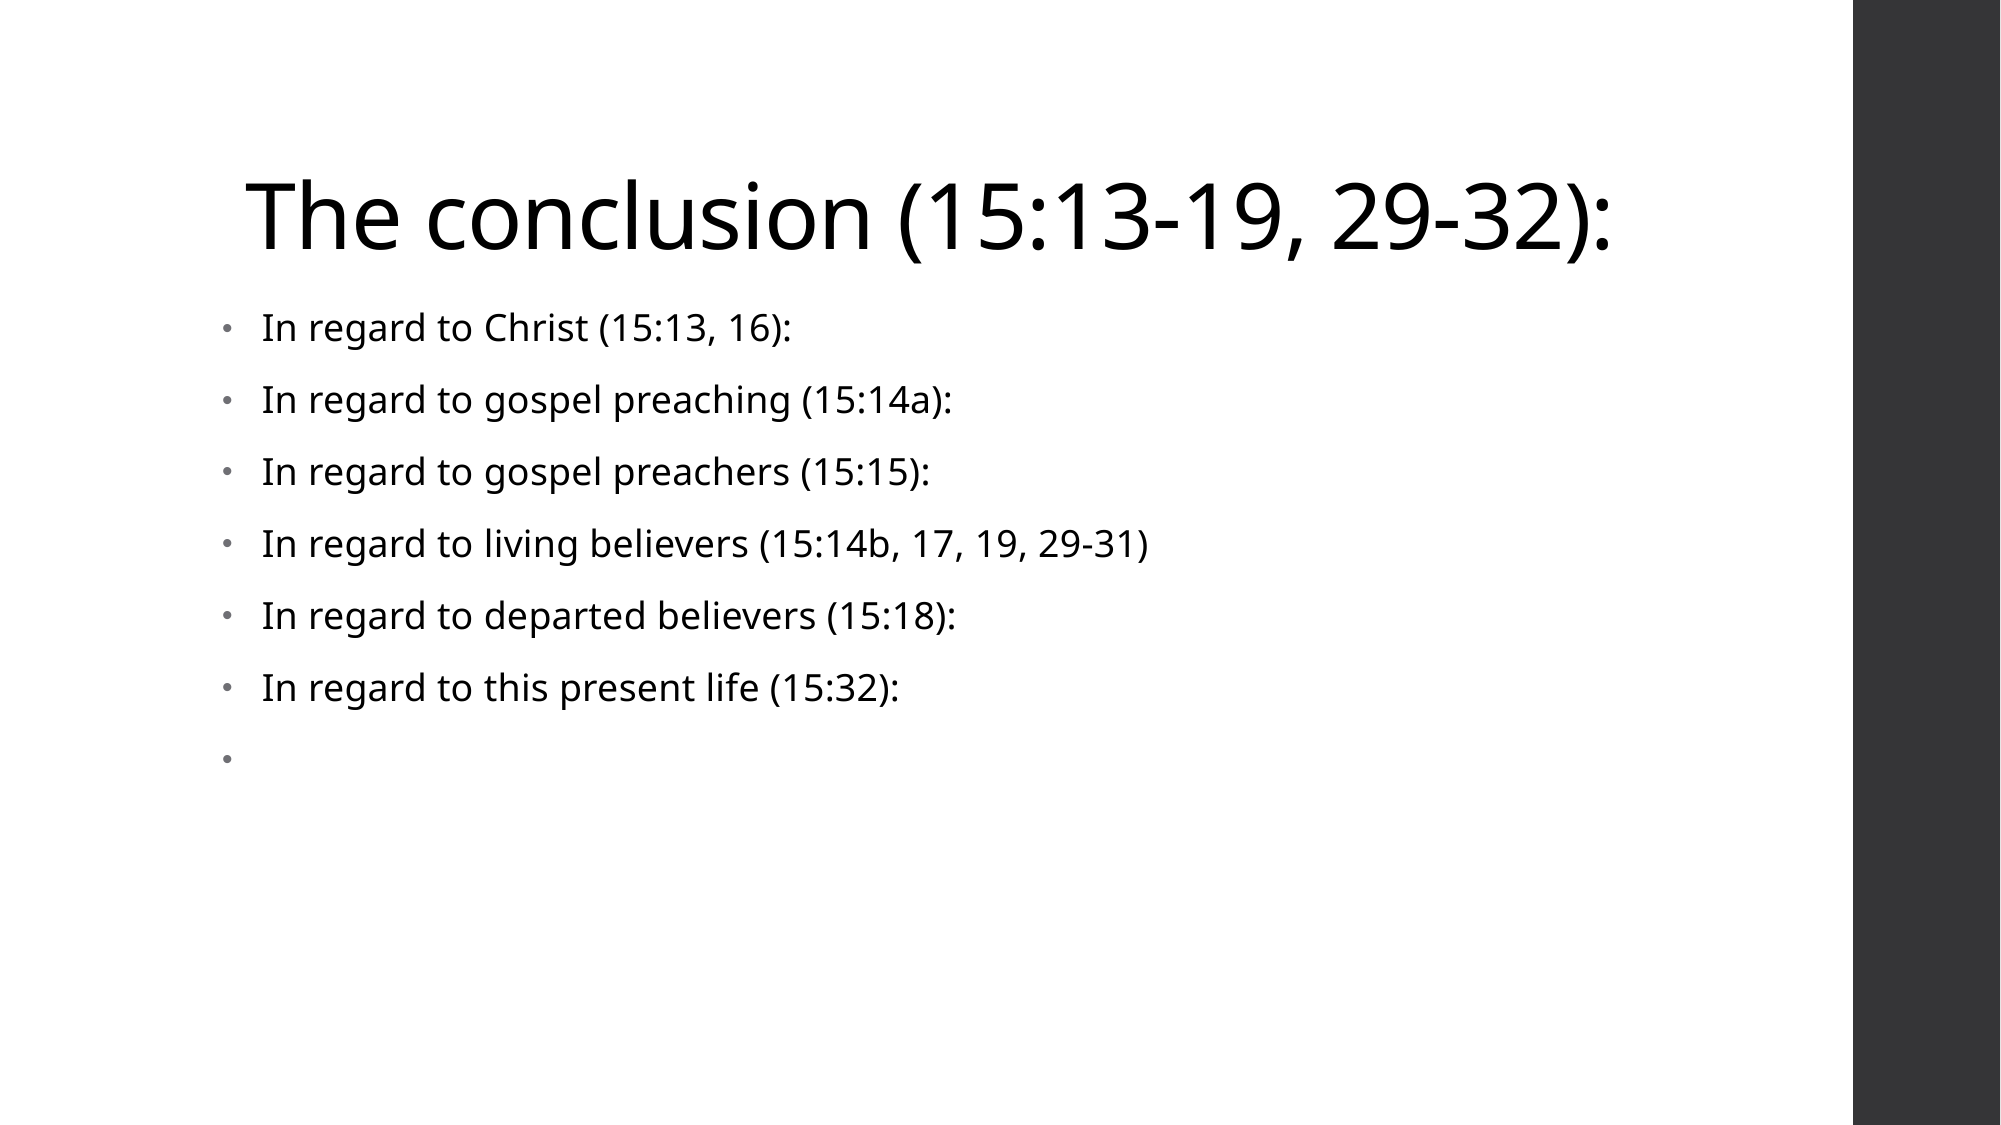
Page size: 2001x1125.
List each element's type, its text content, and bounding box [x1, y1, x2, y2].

list In regard to Christ (15:13, 16): In regard to gospel preaching (15:14a): In regard to gospel preachers (15:15): In regard to living believers (15:14b, 17, 19, 29-31) In regard to departed believers (15:18): In regard to this present life (15:32): [206, 299, 1617, 1014]
title The conclusion (15:13-19, 29-32): [206, 60, 1797, 278]
